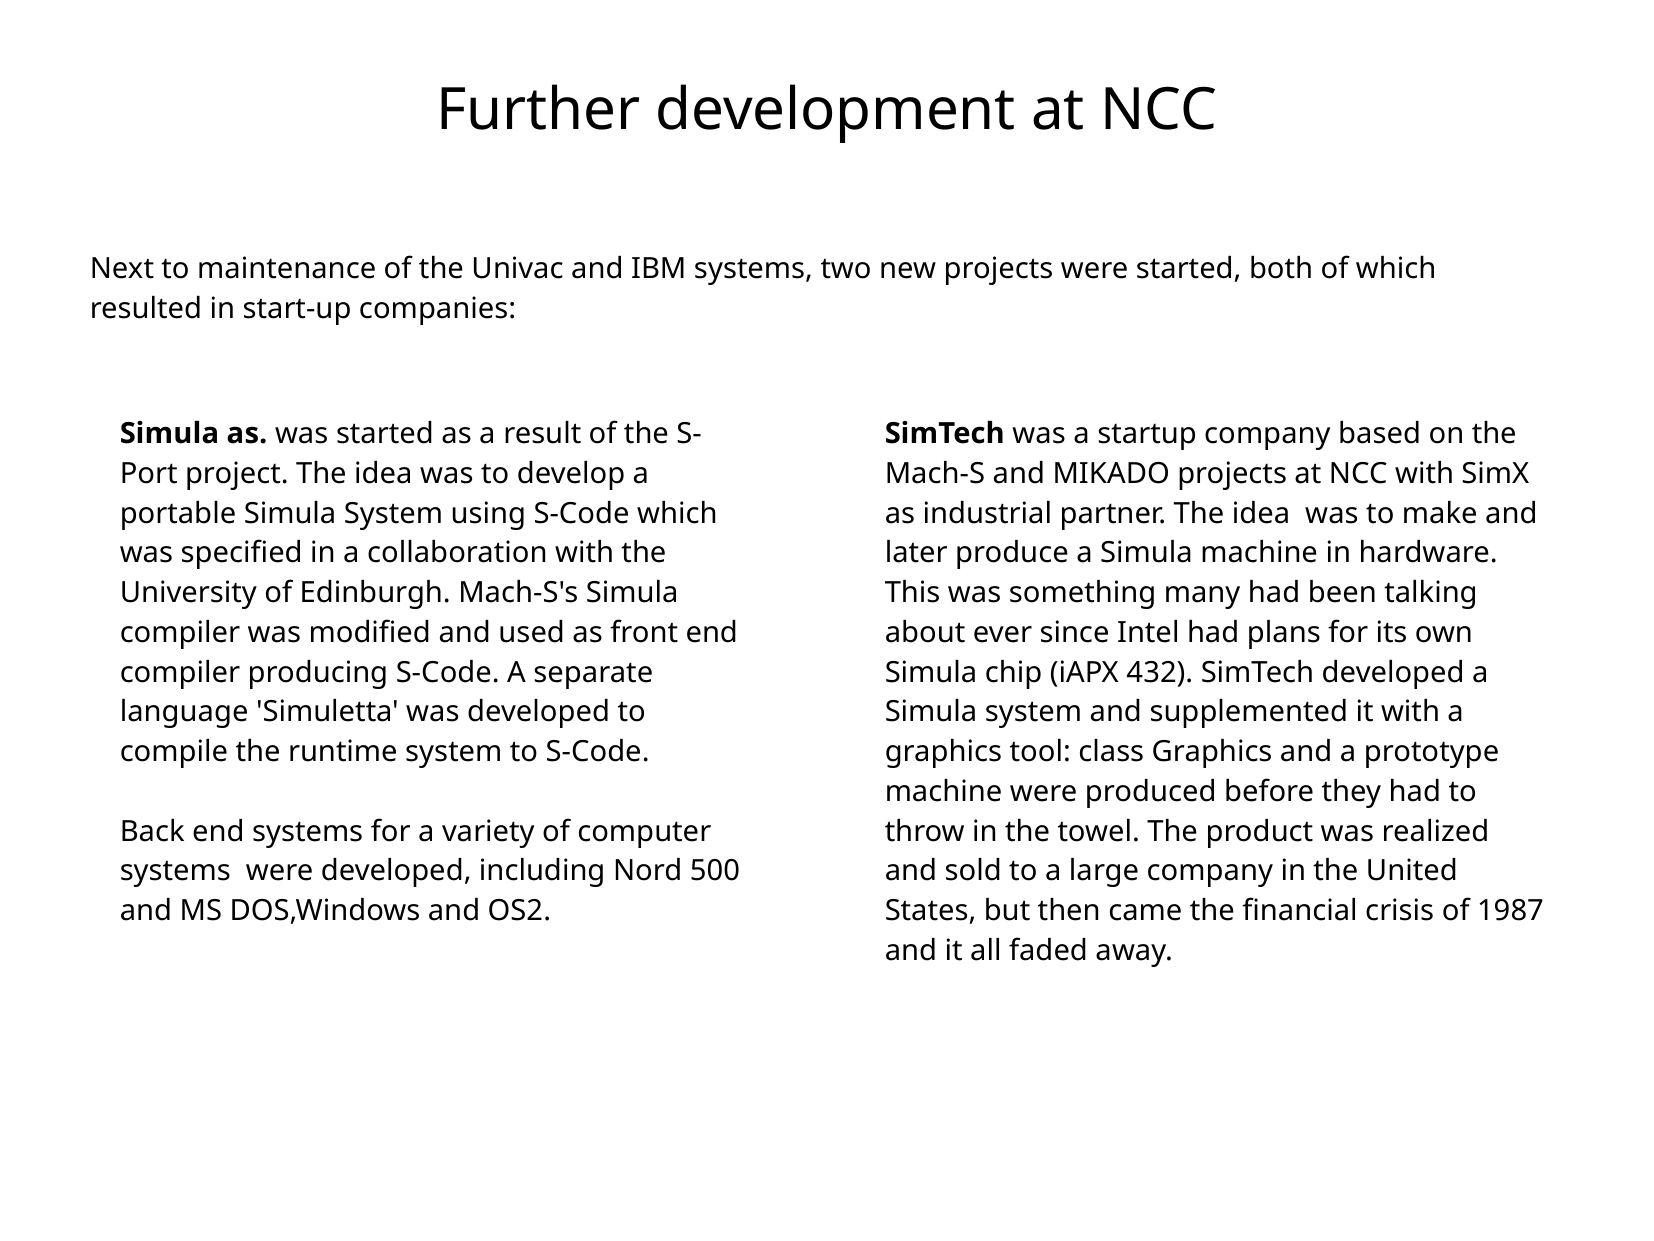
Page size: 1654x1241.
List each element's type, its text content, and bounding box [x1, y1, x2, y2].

text_box SimTech was a startup company based on the Mach-S and MIKADO projects at NCC with SimX as industrial partner. The idea was to make and later produce a Simula machine in hardware. This was something many had been talking about ever since Intel had plans for its own Simula chip (iAPX 432). SimTech developed a Simula system and supplemented it with a graphics tool: class Graphics and a prototype machine were produced before they had to throw in the towel. The product was realized and sold to a large company in the United States, but then came the financial crisis of 1987 and it all faded away. [870, 405, 1561, 1072]
text_box Simula as. was started as a result of the S-Port project. The idea was to develop a portable Simula System using S-Code which was specified in a collaboration with the University of Edinburgh. Mach-S's Simula compiler was modified and used as front end compiler producing S-Code. A separate language 'Simuletta' was developed to compile the runtime system to S-Code. Back end systems for a variety of computer systems were developed, including Nord 500 and MS DOS,Windows and OS2. [105, 405, 766, 1072]
text_box Next to maintenance of the Univac and IBM systems, two new projects were started, both of which resulted in start-up companies: [75, 240, 1561, 337]
title Further development at NCC [82, 49, 1571, 166]
